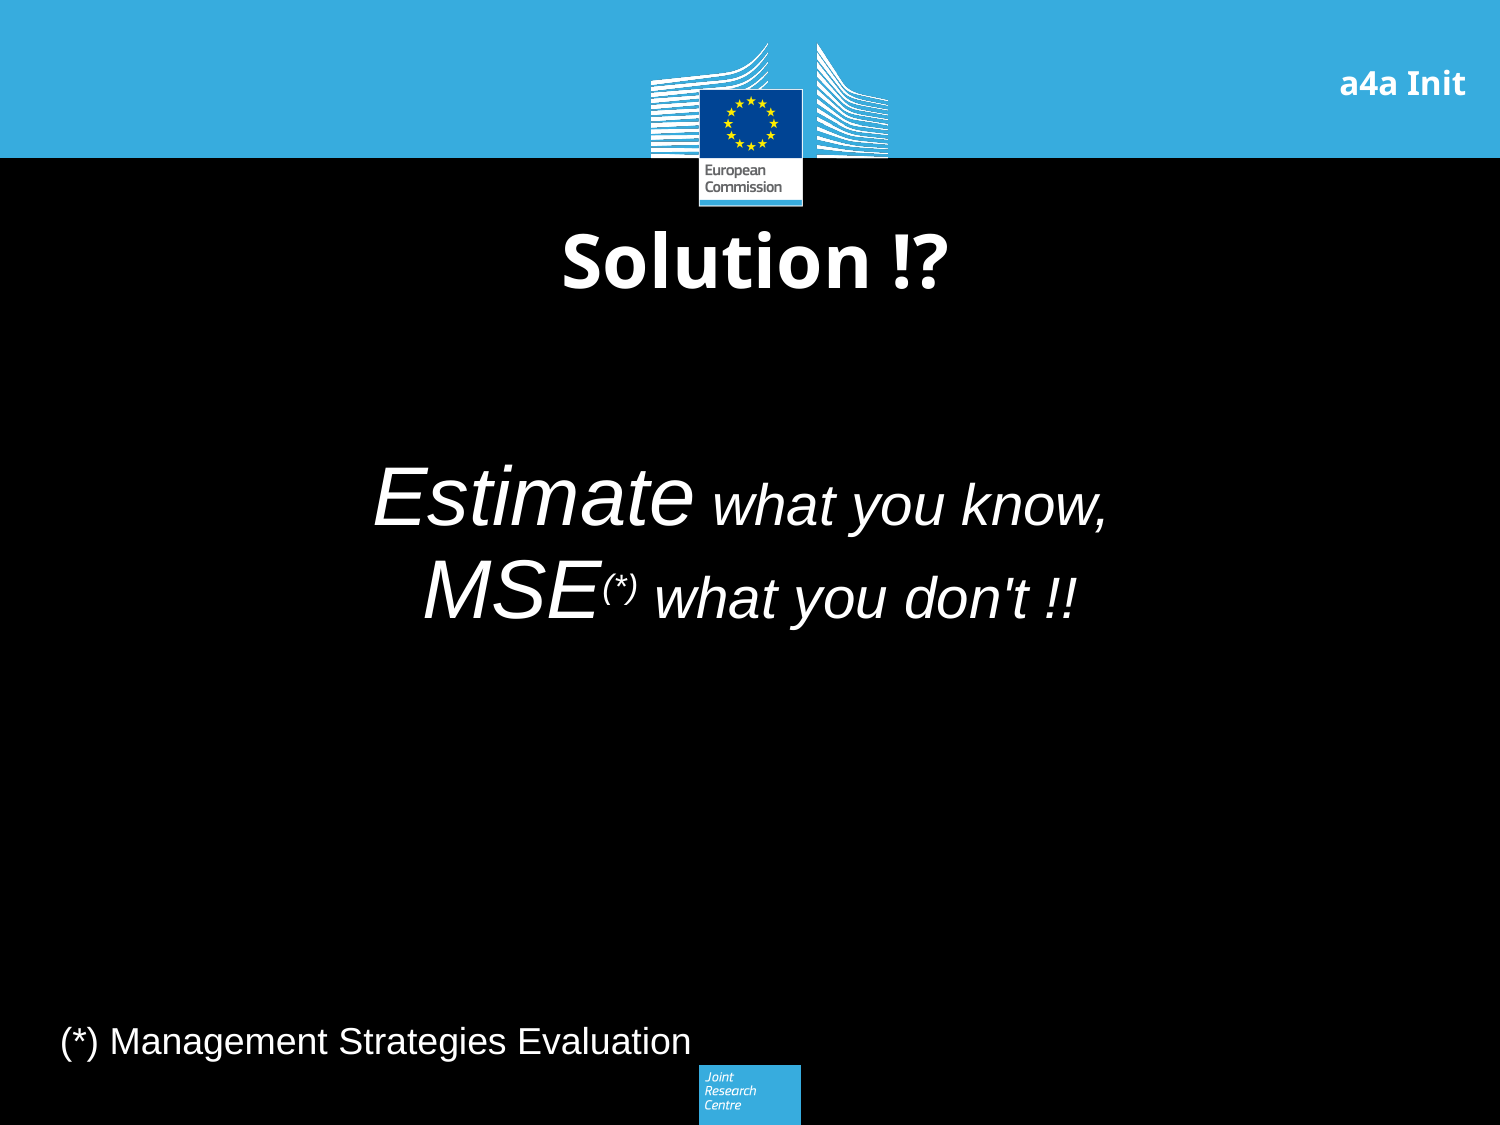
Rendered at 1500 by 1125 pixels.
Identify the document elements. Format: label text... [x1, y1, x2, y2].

picture [651, 42, 888, 155]
title Solution !? [11, 155, 1500, 363]
text_box Estimate what you know, MSE(*) what you don't !! [49, 442, 1451, 676]
text_box (*) Management Strategies Evaluation [45, 1013, 1441, 1070]
picture [699, 1070, 801, 1125]
title a4a Init [1091, 29, 1482, 136]
